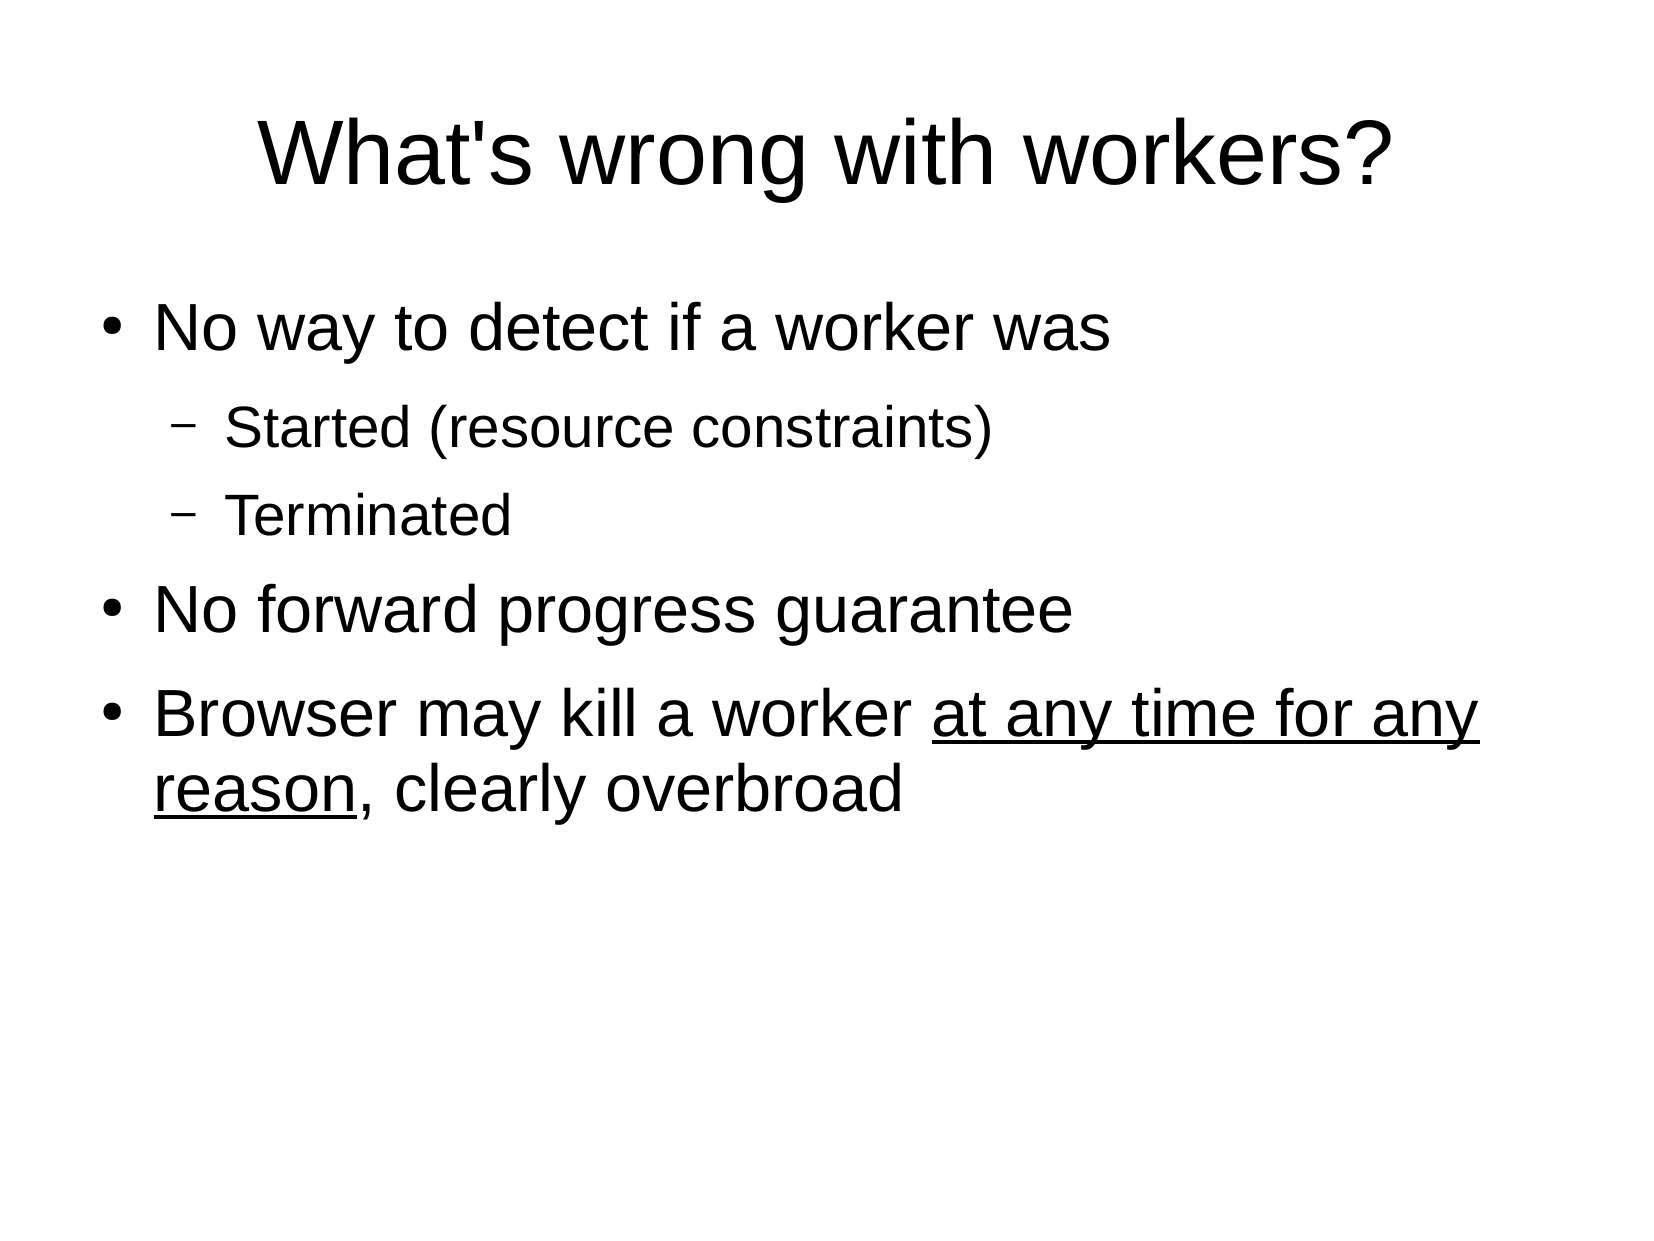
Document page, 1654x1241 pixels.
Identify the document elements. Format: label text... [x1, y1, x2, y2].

title What's wrong with workers? [82, 49, 1571, 257]
list No way to detect if a worker was Started (resource constraints) Terminated No forward progress guarantee Browser may kill a worker at any time for any reason, clearly overbroad [82, 290, 1571, 1010]
